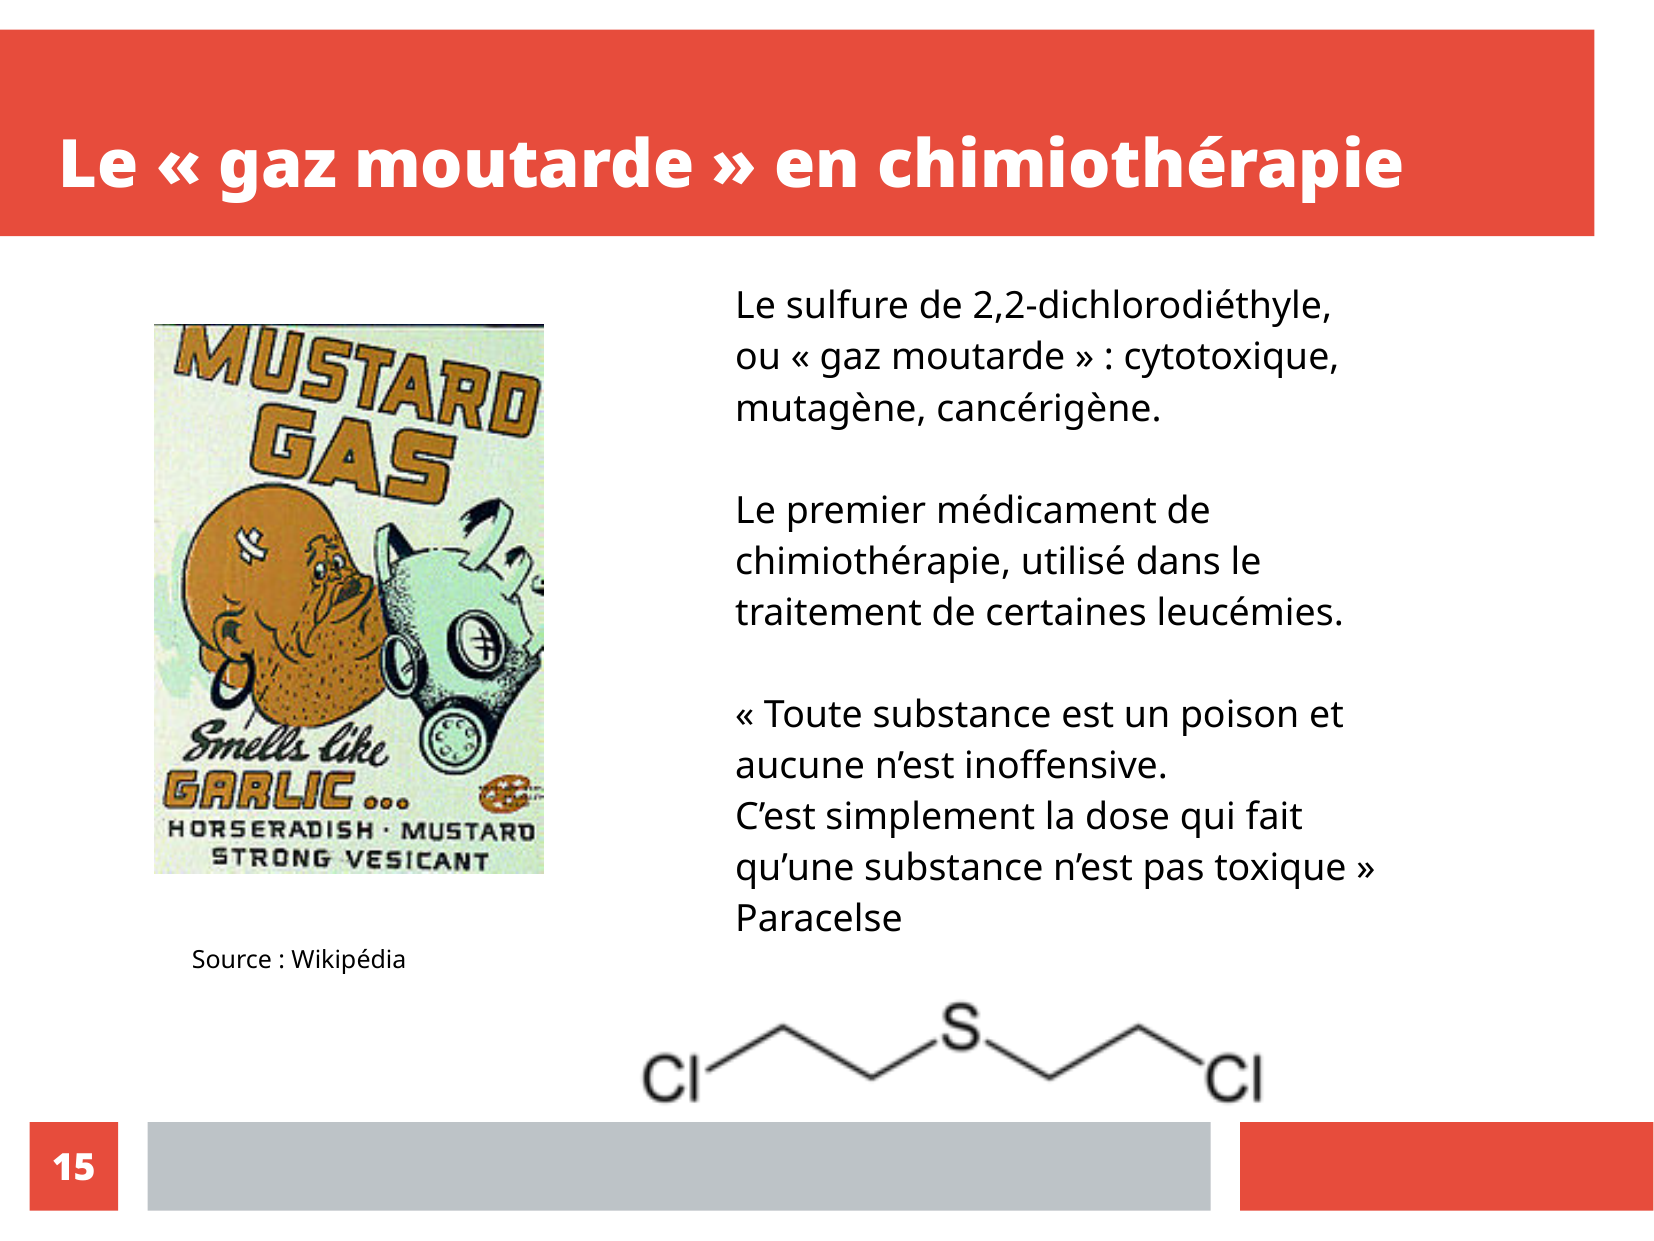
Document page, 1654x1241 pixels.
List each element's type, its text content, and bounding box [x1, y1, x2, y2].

title Le « gaz moutarde » en chimiothérapie [59, 59, 1595, 207]
picture [614, 973, 1292, 1134]
text_box Le sulfure de 2,2‑dichlorodiéthyle, ou « gaz moutarde » : cytotoxique, mutagène, cancérigène. Le premier médicament de chimiothérapie, utilisé dans le traitement de certaines leucémies. « Toute substance est un poison et aucune n’est inoffensive. C’est simplement la dose qui fait qu’une substance n’est pas toxique » Paracelse [720, 271, 1394, 940]
text_box Source : Wikipédia [177, 921, 485, 980]
picture [154, 324, 544, 874]
